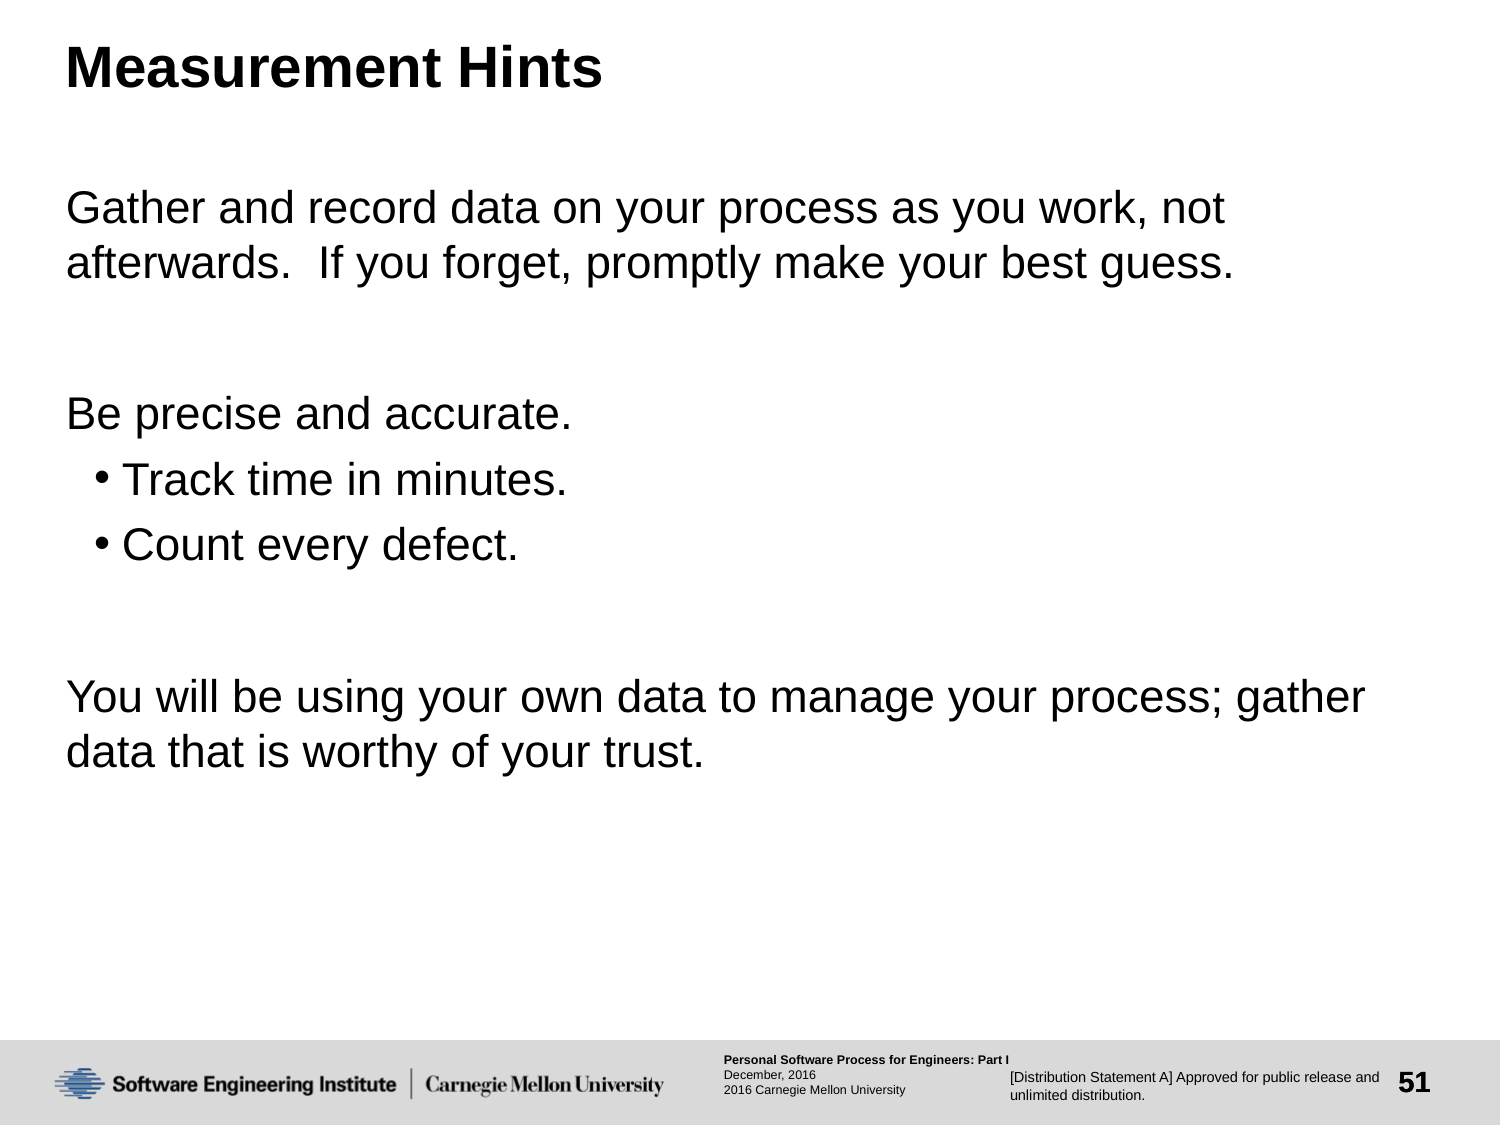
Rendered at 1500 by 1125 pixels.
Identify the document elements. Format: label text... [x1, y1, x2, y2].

picture [46, 1061, 673, 1104]
list Gather and record data on your process as you work, not afterwards. If you forget, promptly make your best guess. Be precise and accurate. Track time in minutes. Count every defect. You will be using your own data to manage your process; gather data that is worthy of your trust. [65, 177, 1431, 1000]
title Measurement Hints [65, 37, 1313, 148]
